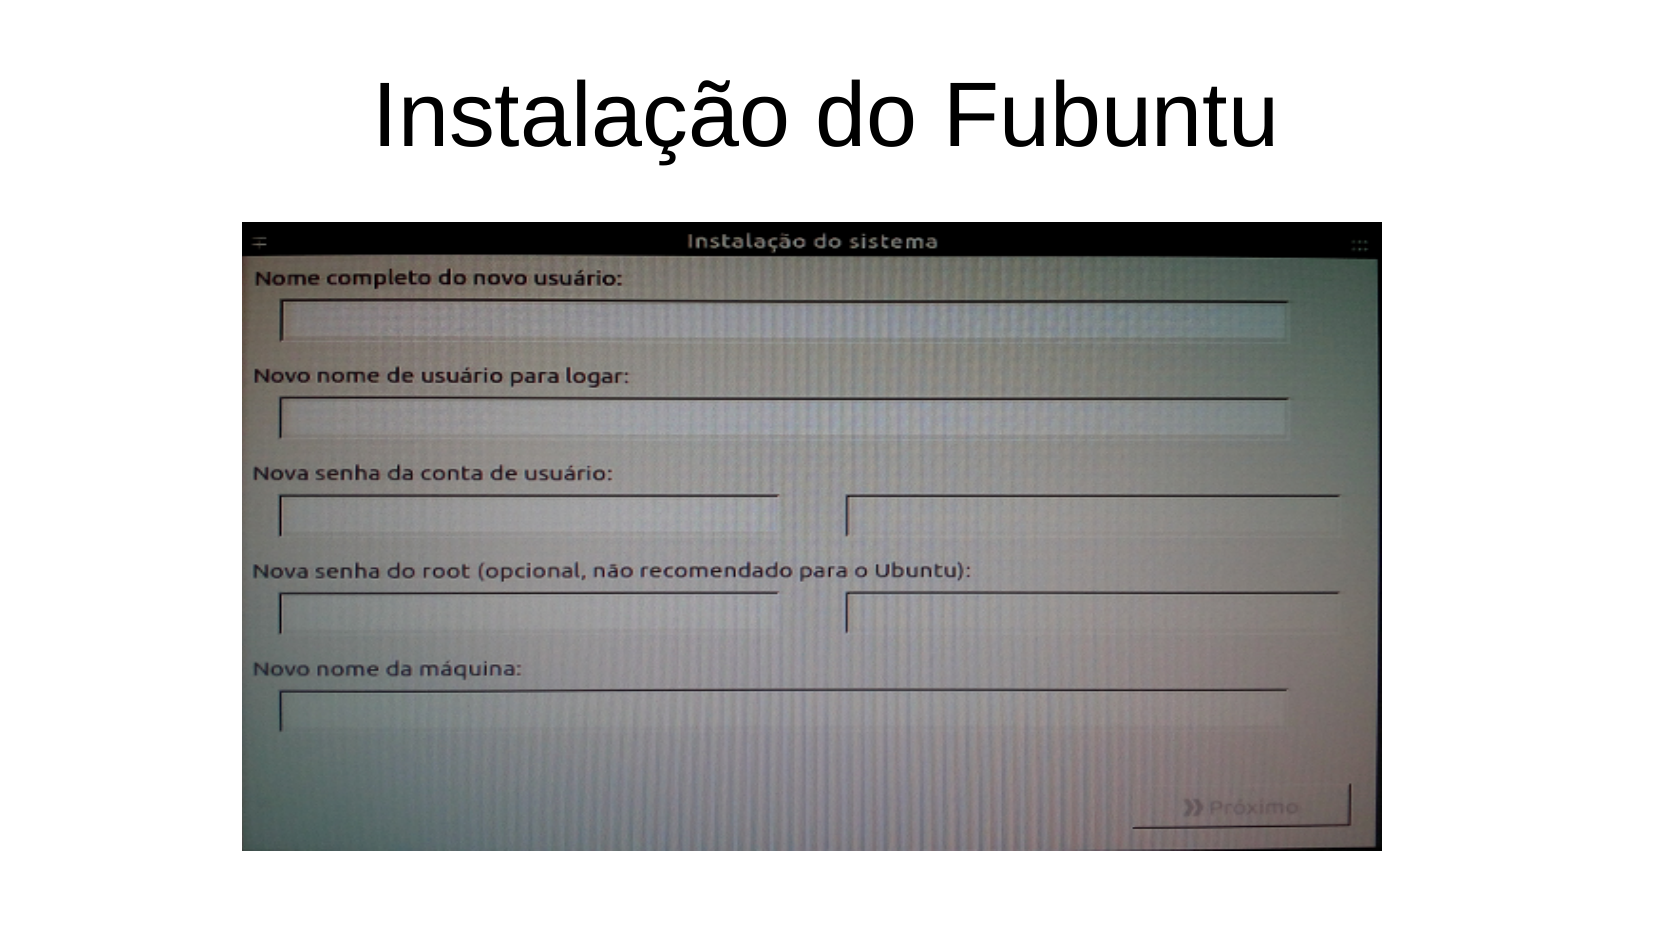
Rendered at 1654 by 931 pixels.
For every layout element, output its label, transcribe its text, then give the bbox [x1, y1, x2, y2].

title Instalação do Fubuntu [82, 37, 1571, 193]
picture [242, 222, 1382, 851]
